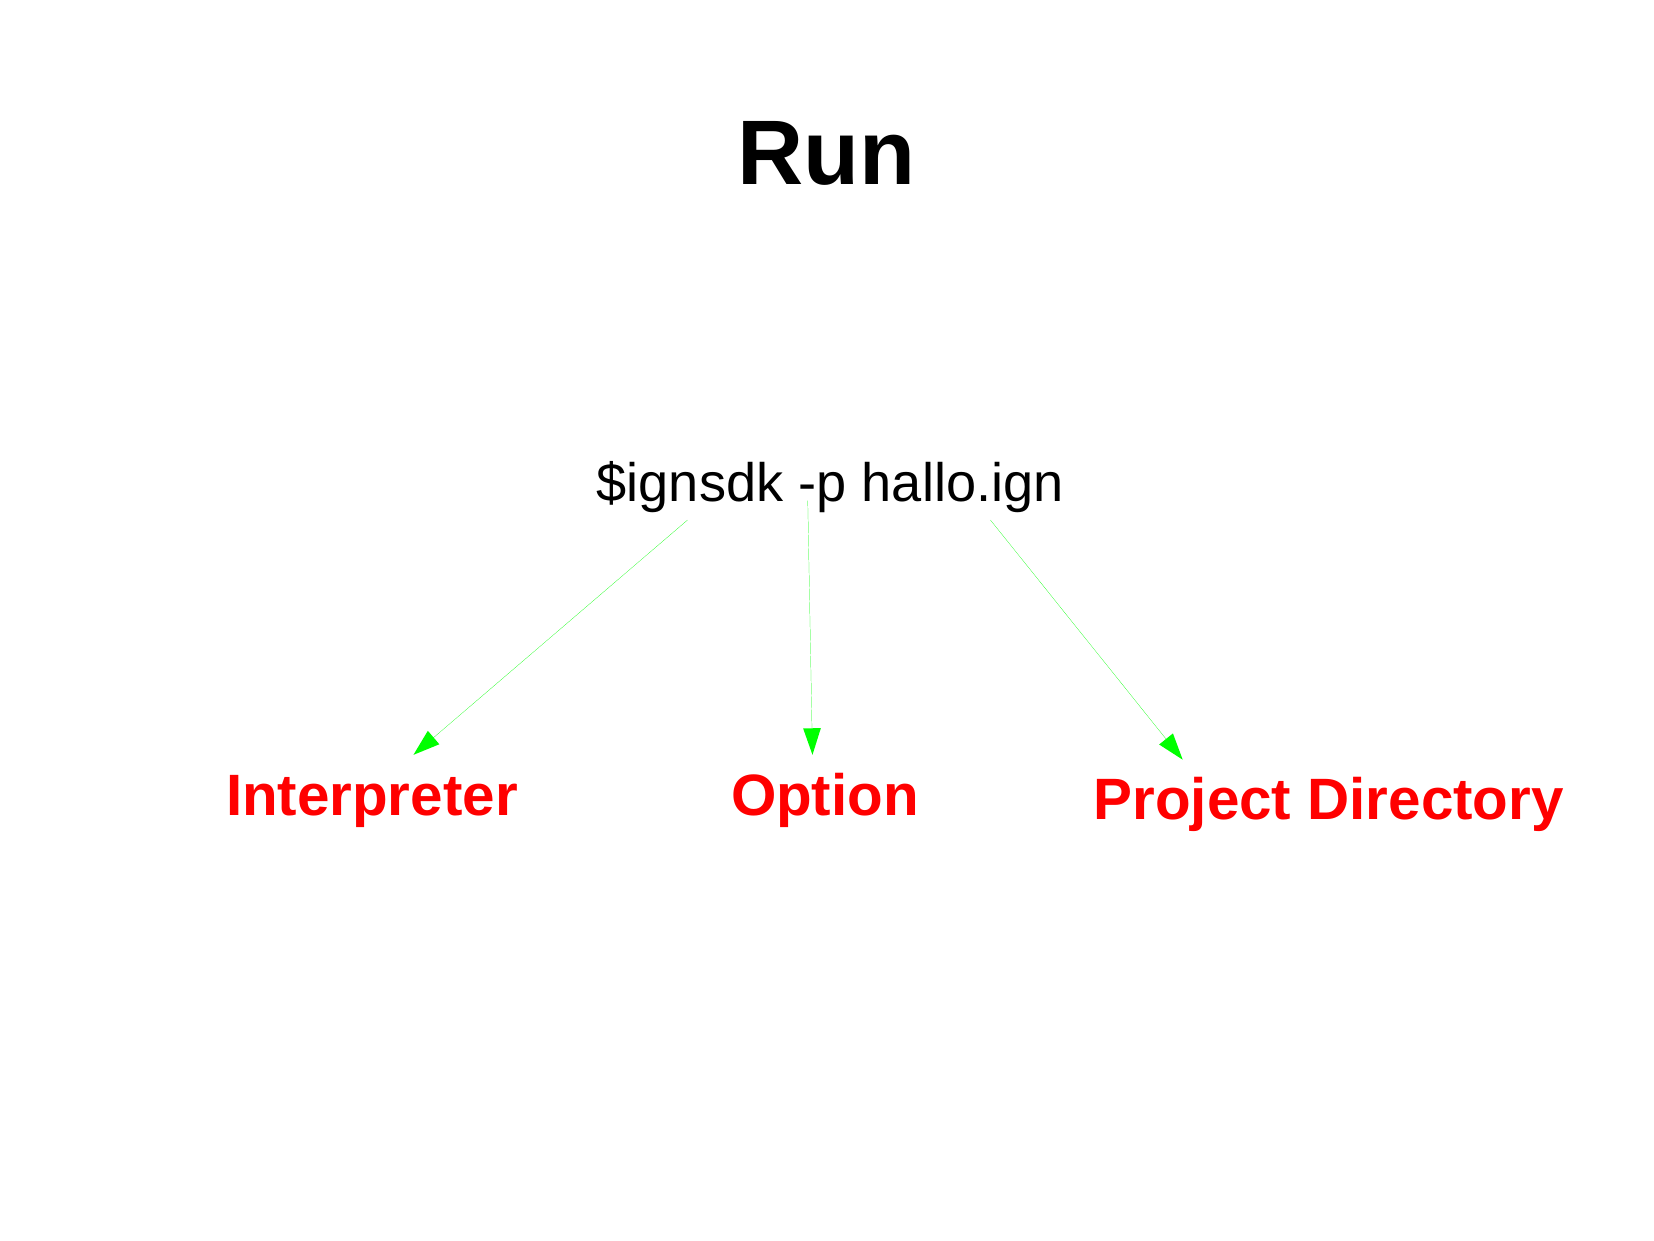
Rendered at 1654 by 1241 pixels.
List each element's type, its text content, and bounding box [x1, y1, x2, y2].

text_box Interpreter [211, 754, 534, 835]
title Run [82, 49, 1571, 257]
text_box $ignsdk -p hallo.ign [581, 444, 1080, 521]
text_box Option [716, 754, 934, 835]
text_box Project Directory [1079, 759, 1579, 840]
